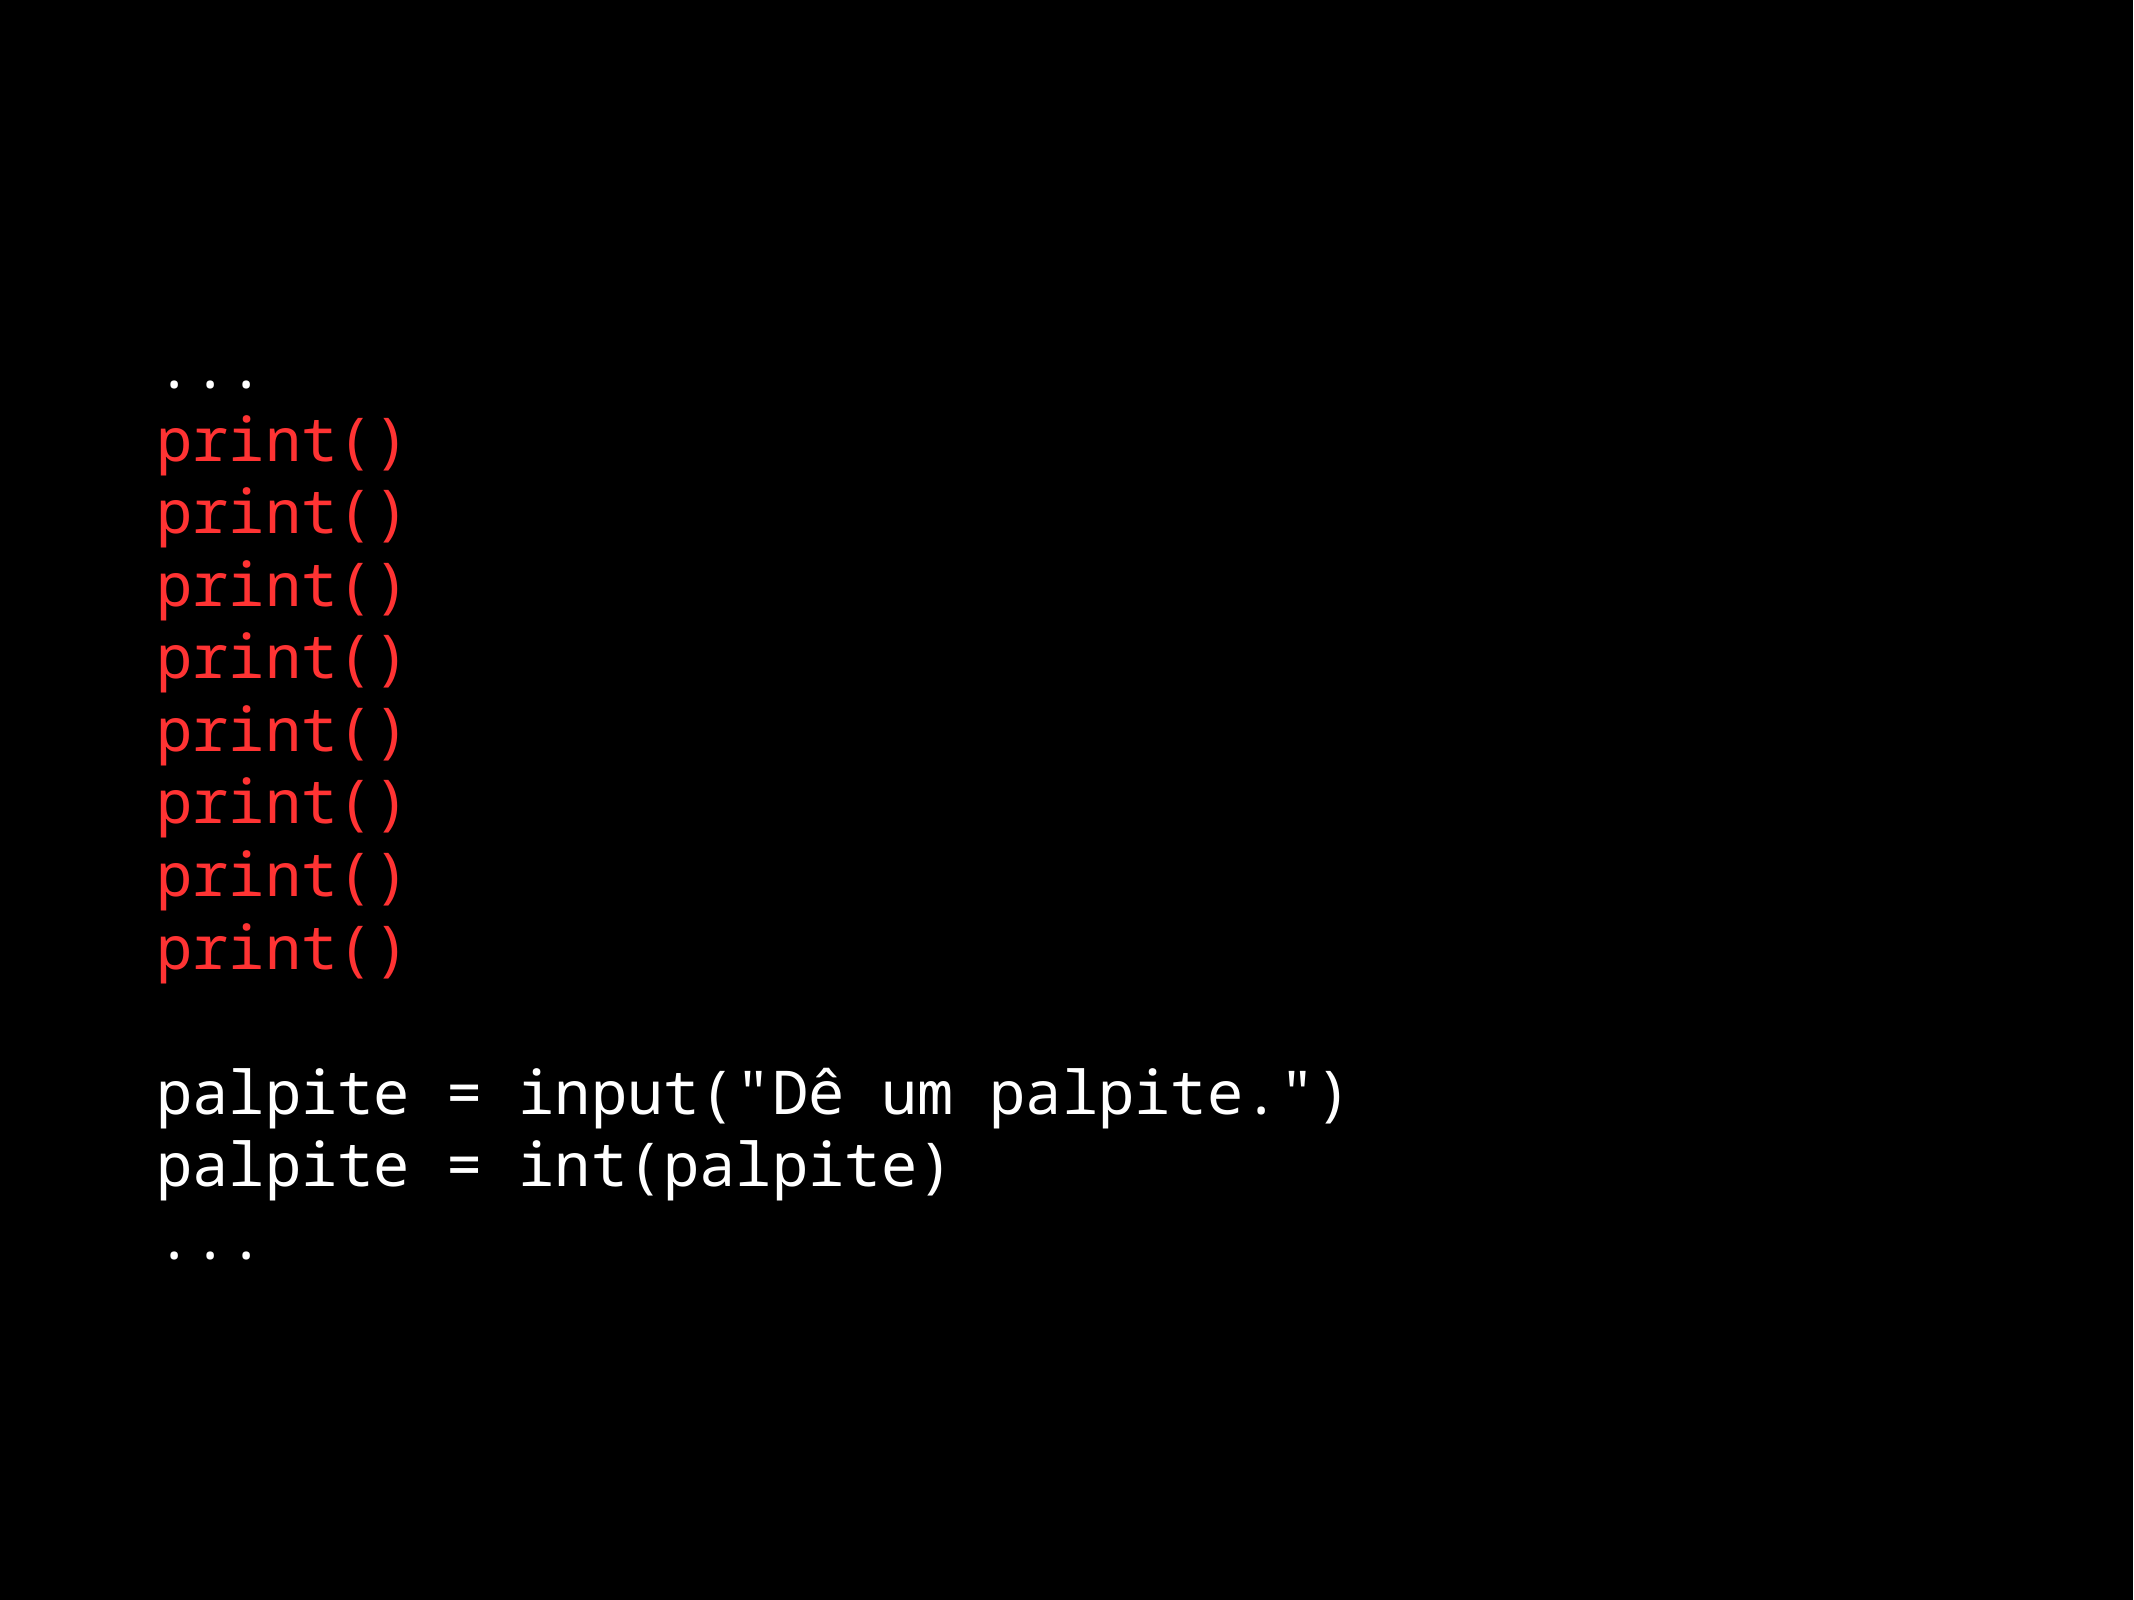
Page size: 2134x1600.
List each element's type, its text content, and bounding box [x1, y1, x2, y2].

list ... print() print() print() print() print() print() print() print() palpite = input("Dê um palpite.") palpite = int(palpite) ... [156, 105, 1978, 1495]
